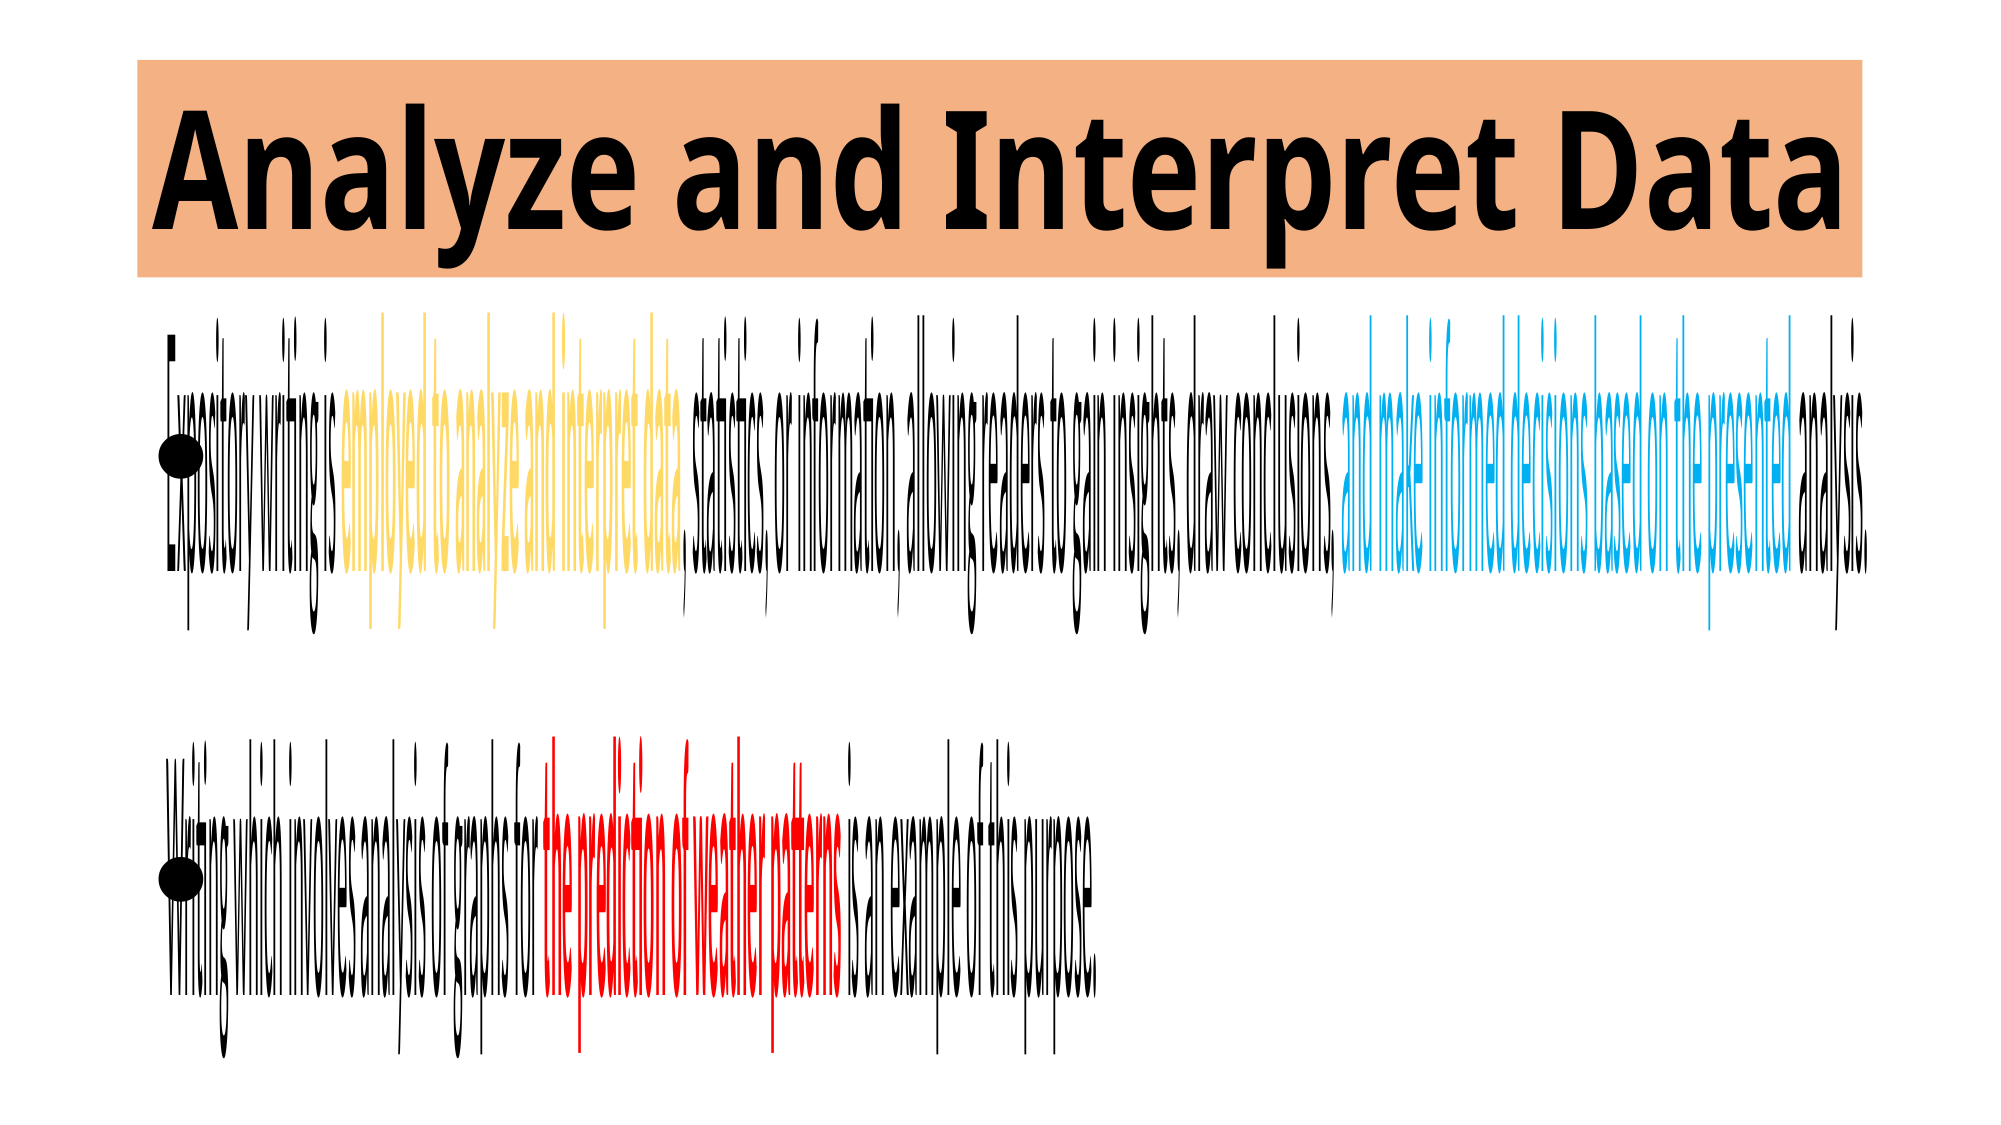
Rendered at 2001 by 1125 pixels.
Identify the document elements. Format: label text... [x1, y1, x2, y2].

list Expository writing is employed to analyze and interpret data, statistics, or information, allowing readers to gain insights, draw conclusions, and make informed decisions based on the presented analysis. Writing which involves analysis of graphs for the prediction of weather patterns is an example of this purpose. [137, 299, 1863, 1069]
title Analyze and Interpret Data [137, 59, 1863, 278]
